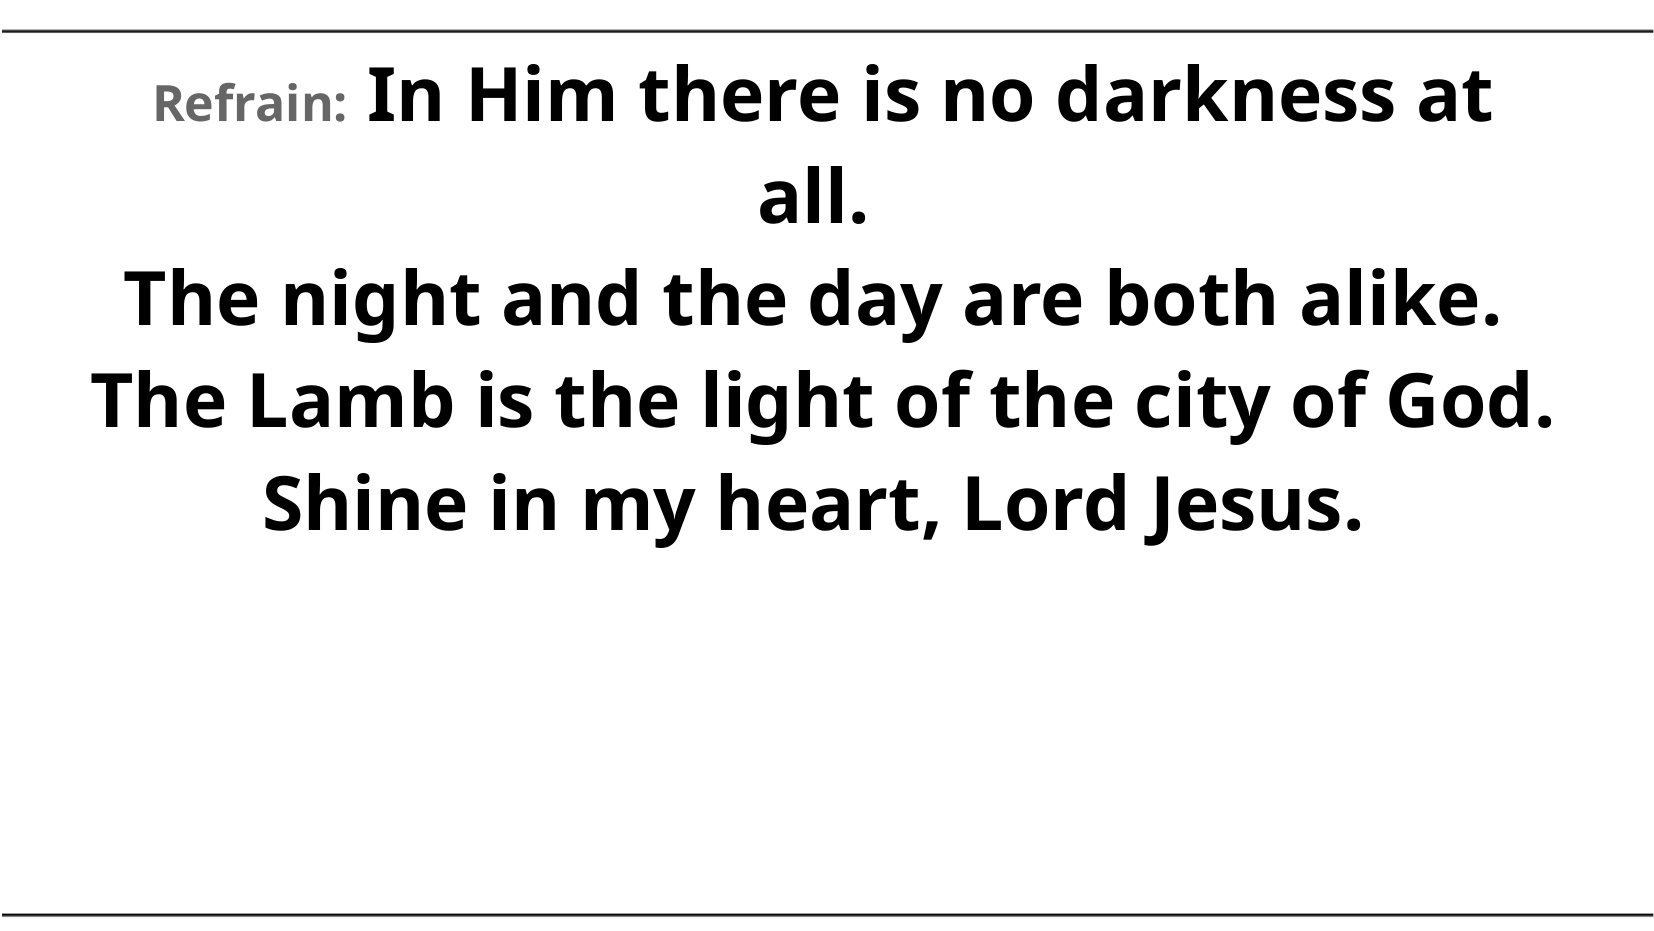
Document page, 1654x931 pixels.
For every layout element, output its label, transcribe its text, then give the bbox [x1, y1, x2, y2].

text_box Refrain: In Him there is no darkness at all. The night and the day are both alike. The Lamb is the light of the city of God. Shine in my heart, Lord Jesus. [73, 33, 1574, 448]
picture [2, 8, 1654, 931]
